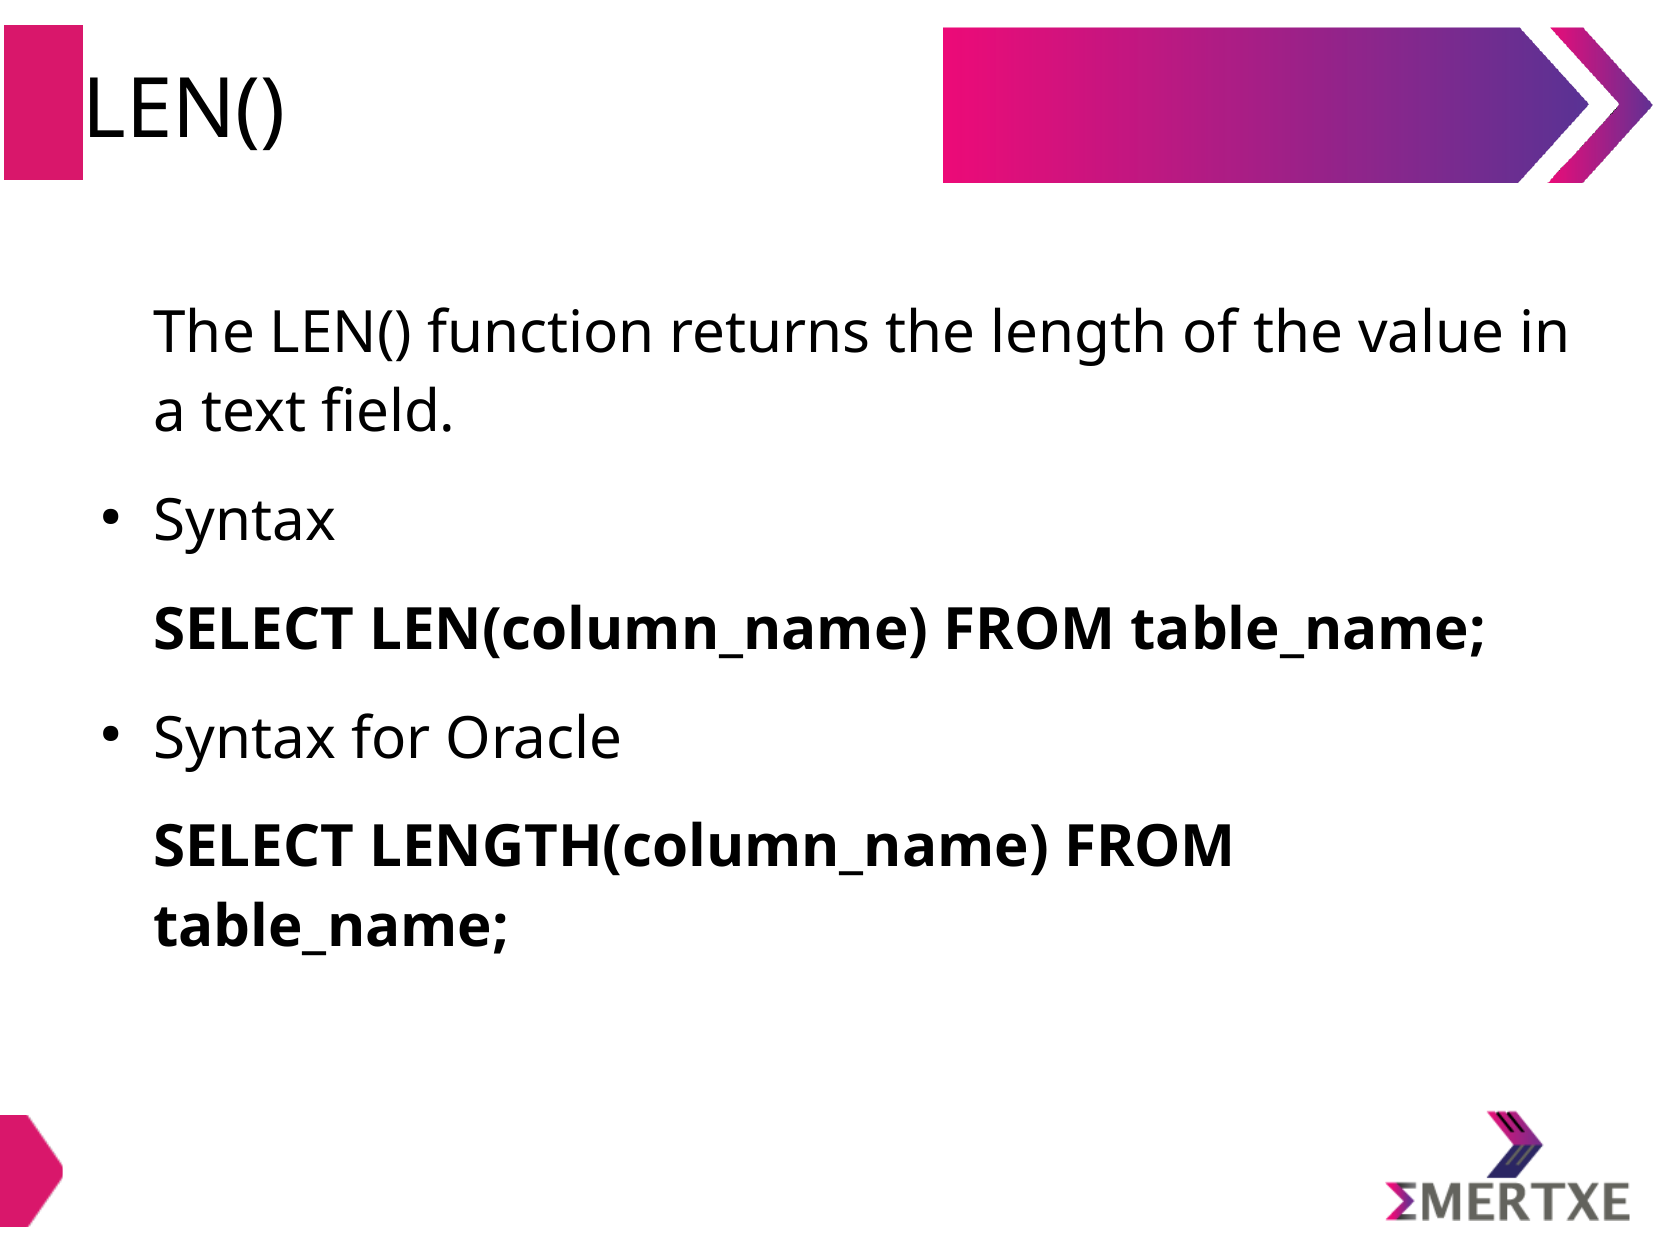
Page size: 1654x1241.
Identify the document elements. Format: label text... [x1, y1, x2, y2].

picture [1571, 27, 1653, 183]
title LEN() [82, 2, 1571, 210]
picture [1385, 1107, 1631, 1221]
list The LEN() function returns the length of the value in a text field. Syntax SELECT LEN(column_name) FROM table_name; Syntax for Oracle SELECT LENGTH(column_name) FROM table_name; [82, 290, 1571, 1010]
